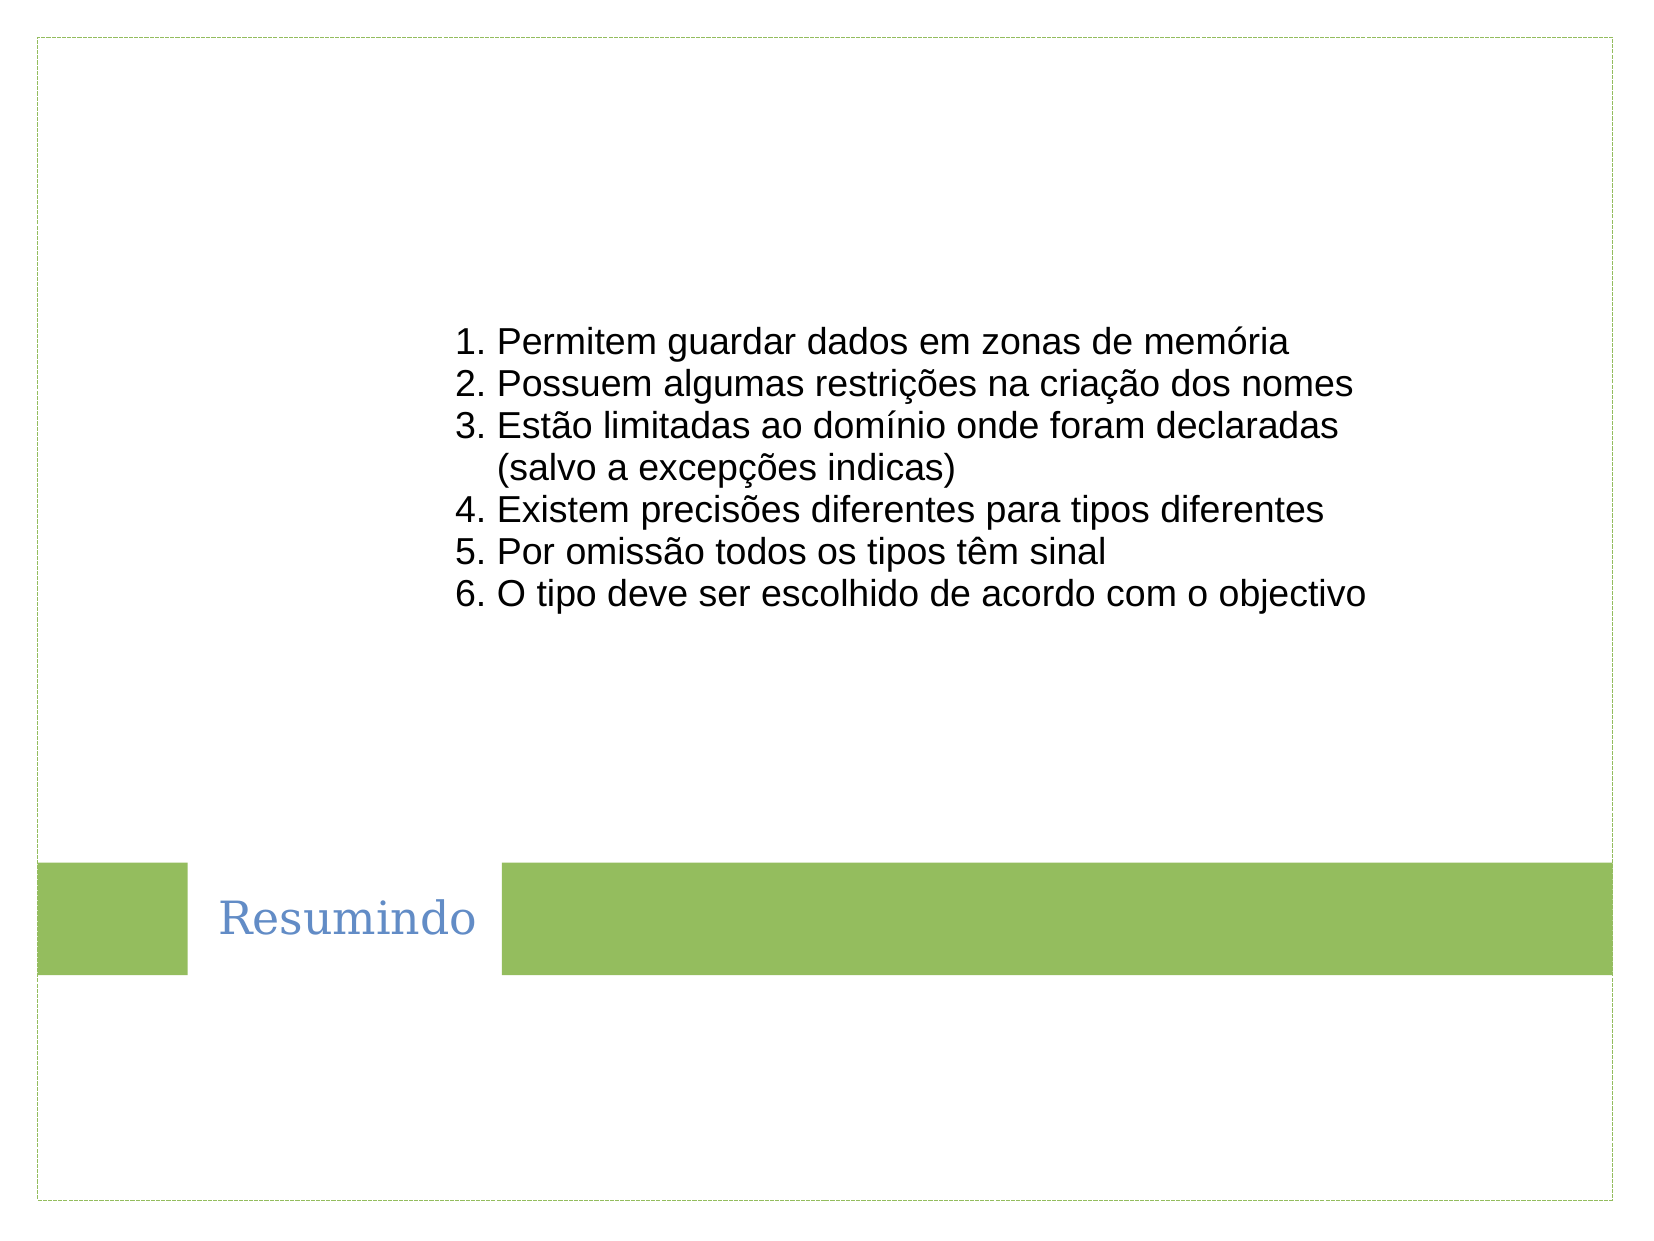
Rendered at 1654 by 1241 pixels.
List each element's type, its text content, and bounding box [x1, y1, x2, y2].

text_box [501, 862, 1613, 976]
text_box Permitem guardar dados em zonas de memória Possuem algumas restrições na criação dos nomes Estão limitadas ao domínio onde foram declaradas (salvo a excepções indicas) Existem precisões diferentes para tipos diferentes Por omissão todos os tipos têm sinal O tipo deve ser escolhido de acordo com o objectivo [440, 313, 1383, 623]
text_box Resumindo [203, 884, 493, 953]
text_box [37, 862, 188, 976]
